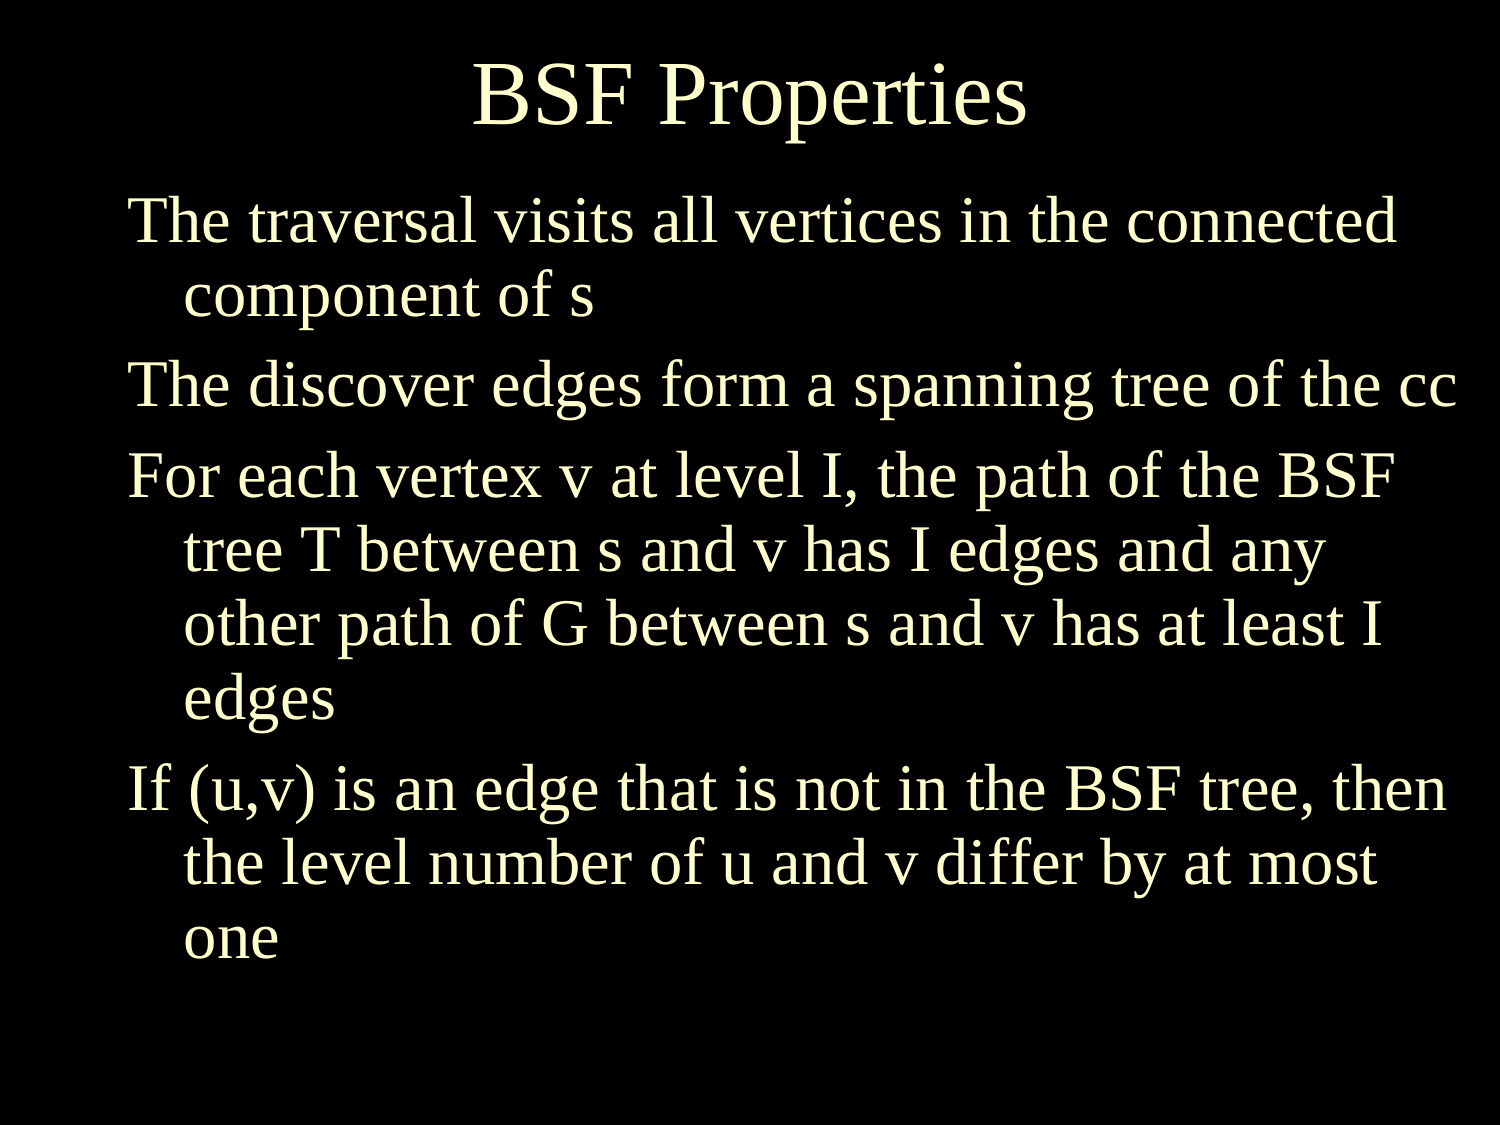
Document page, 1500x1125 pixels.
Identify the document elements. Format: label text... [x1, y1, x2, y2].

list The traversal visits all vertices in the connected component of s The discover edges form a spanning tree of the cc For each vertex v at level I, the path of the BSF tree T between s and v has I edges and any other path of G between s and v has at least I edges If (u,v) is an edge that is not in the BSF tree, then the level number of u and v differ by at most one [112, 174, 1482, 1026]
title BSF Properties [22, 35, 1480, 153]
